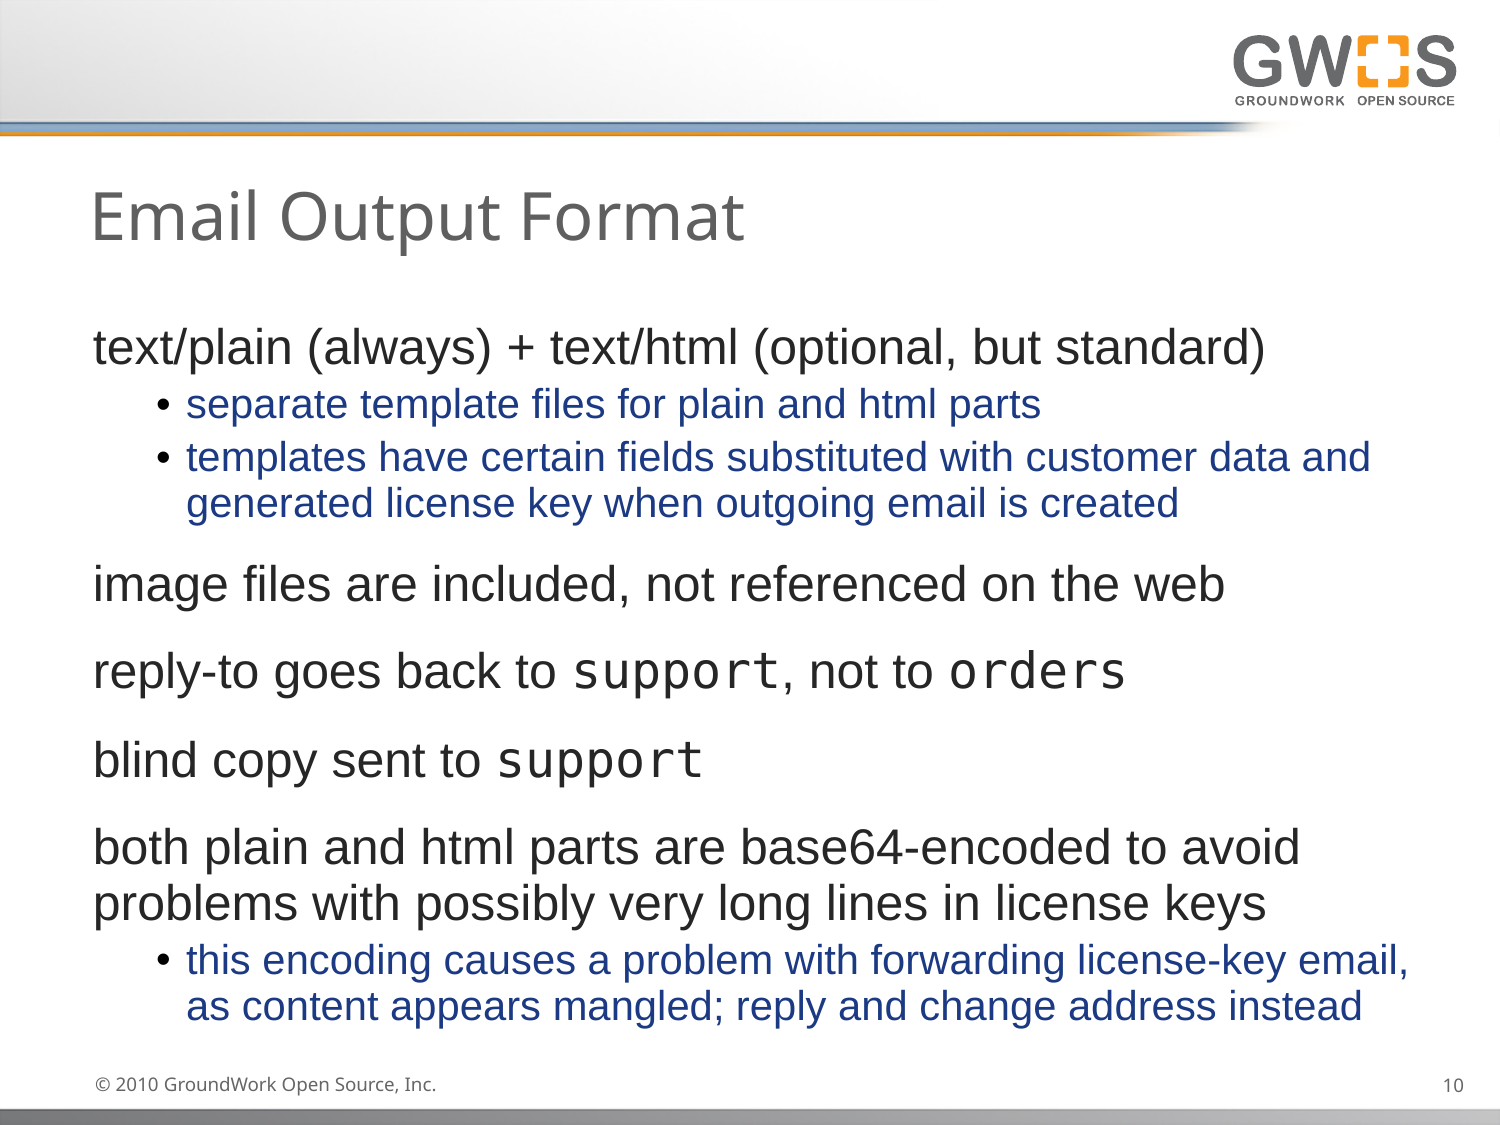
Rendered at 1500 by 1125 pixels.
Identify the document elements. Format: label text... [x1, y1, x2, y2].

list text/plain (always) + text/html (optional, but standard) separate template files for plain and html parts templates have certain fields substituted with customer data and generated license key when outgoing email is created image files are included, not referenced on the web reply-to goes back to support, not to orders blind copy sent to support both plain and html parts are base64-encoded to avoid problems with possibly very long lines in license keys this encoding causes a problem with forwarding license-key email, as content appears mangled; reply and change address instead [58, 311, 1459, 1037]
picture [0, 0, 1500, 1125]
title Email Output Format [75, 161, 1459, 259]
